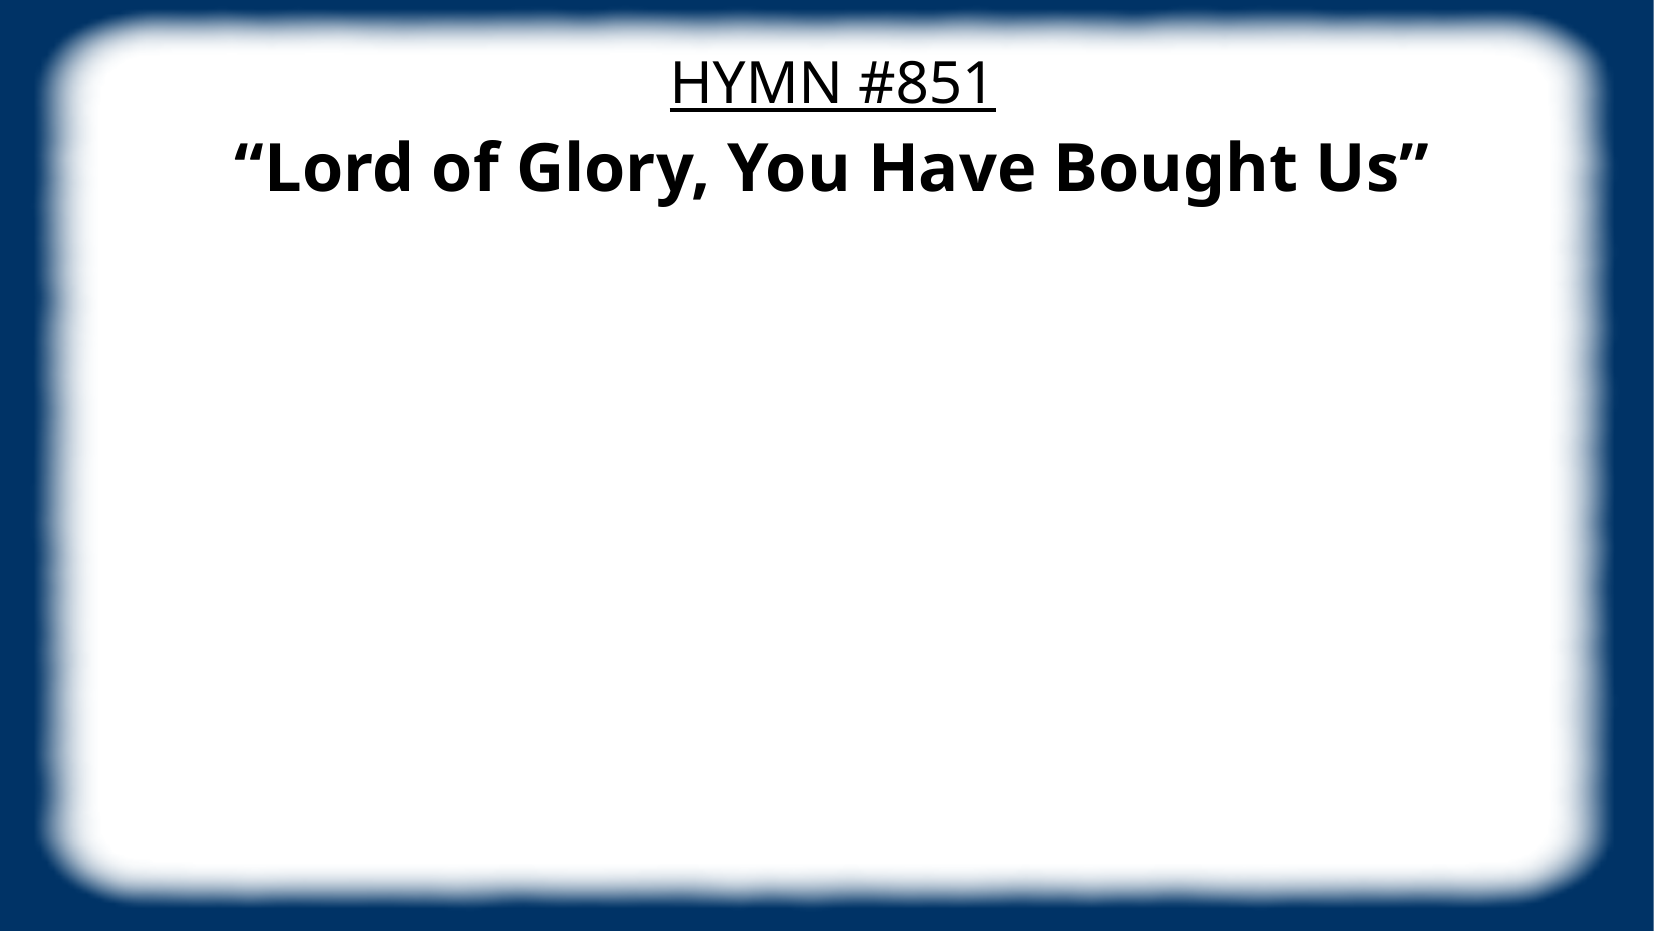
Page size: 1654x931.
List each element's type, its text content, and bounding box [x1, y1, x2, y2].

picture [0, 0, 1654, 931]
text_box HYMN #851 “Lord of Glory, You Have Bought Us” [90, 33, 1576, 215]
